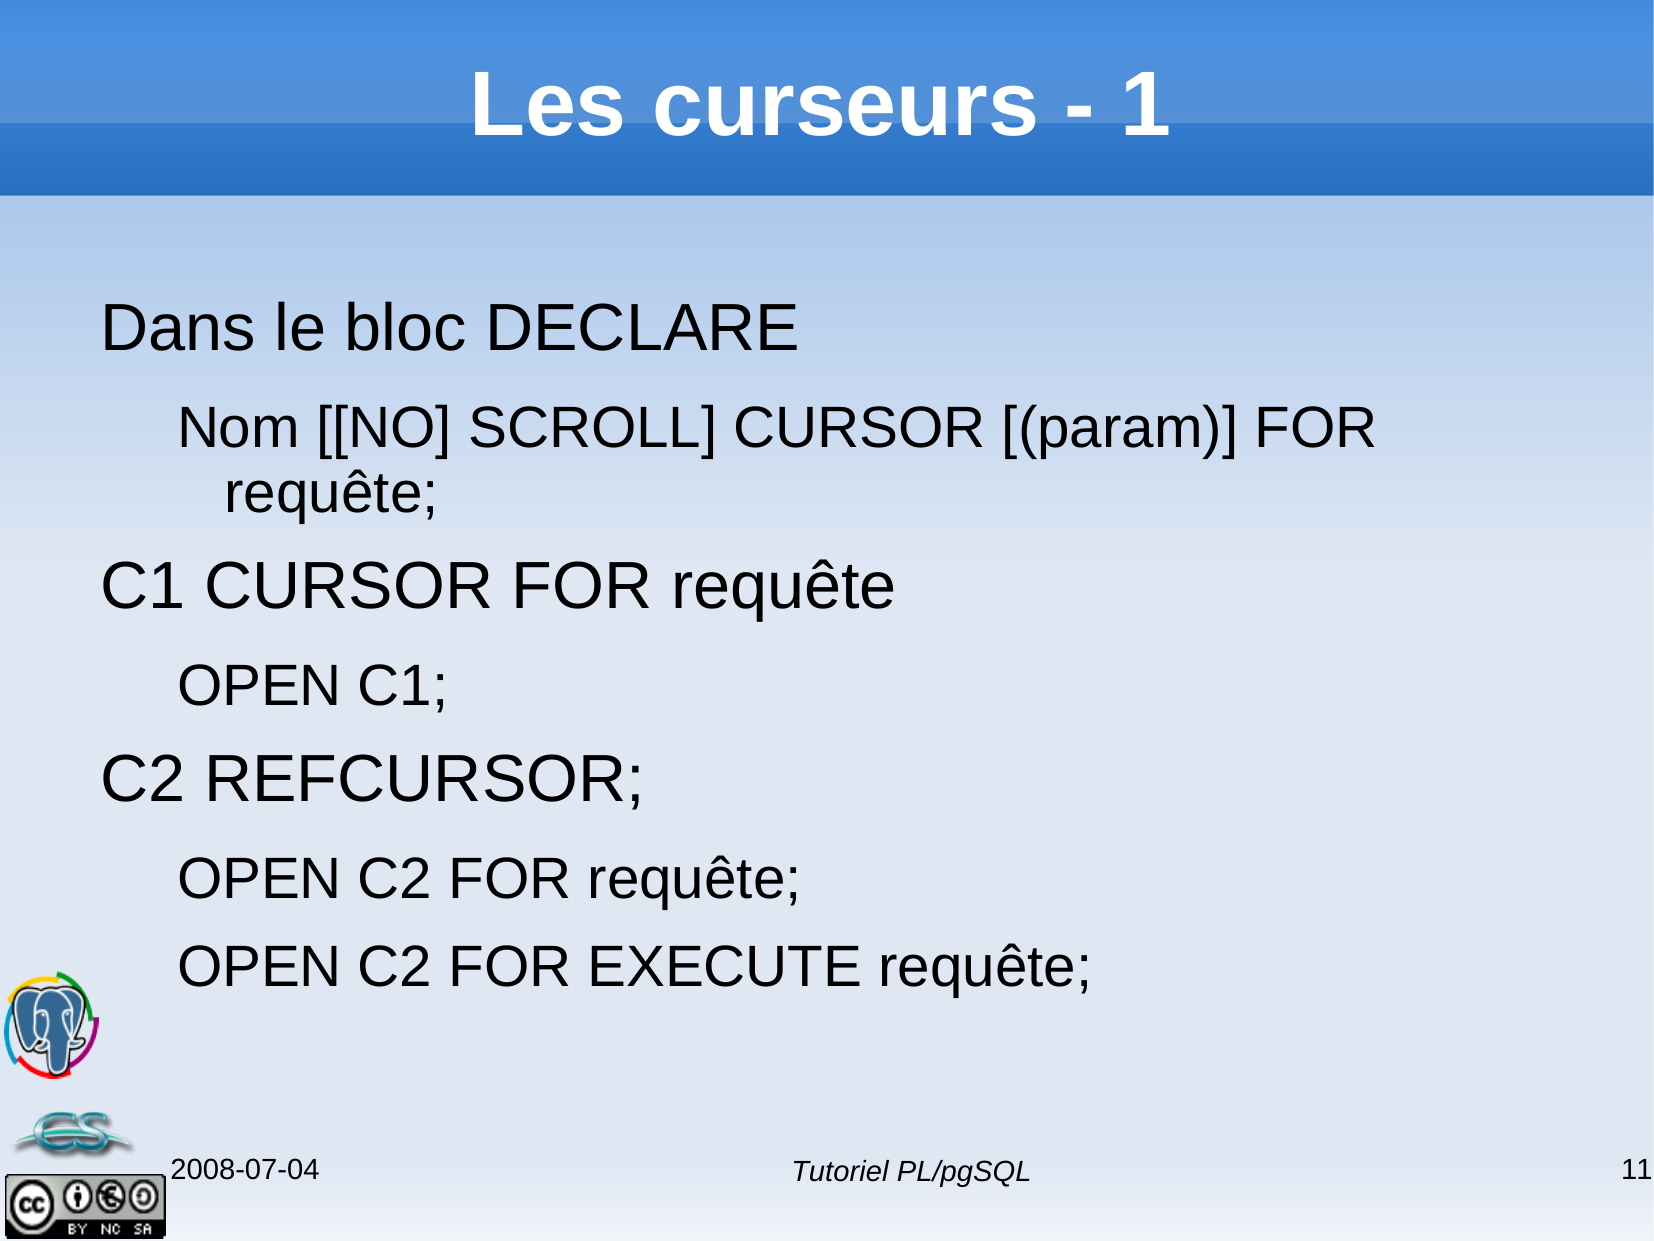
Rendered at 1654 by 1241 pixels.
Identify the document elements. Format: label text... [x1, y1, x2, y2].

list Dans le bloc DECLARE Nom [[NO] SCROLL] CURSOR [(param)] FOR requête; C1 CURSOR FOR requête OPEN C1; C2 REFCURSOR; OPEN C2 FOR requête; OPEN C2 FOR EXECUTE requête; [82, 290, 1571, 1094]
title Les curseurs - 1 [76, 7, 1565, 200]
picture [0, 0, 1654, 1241]
